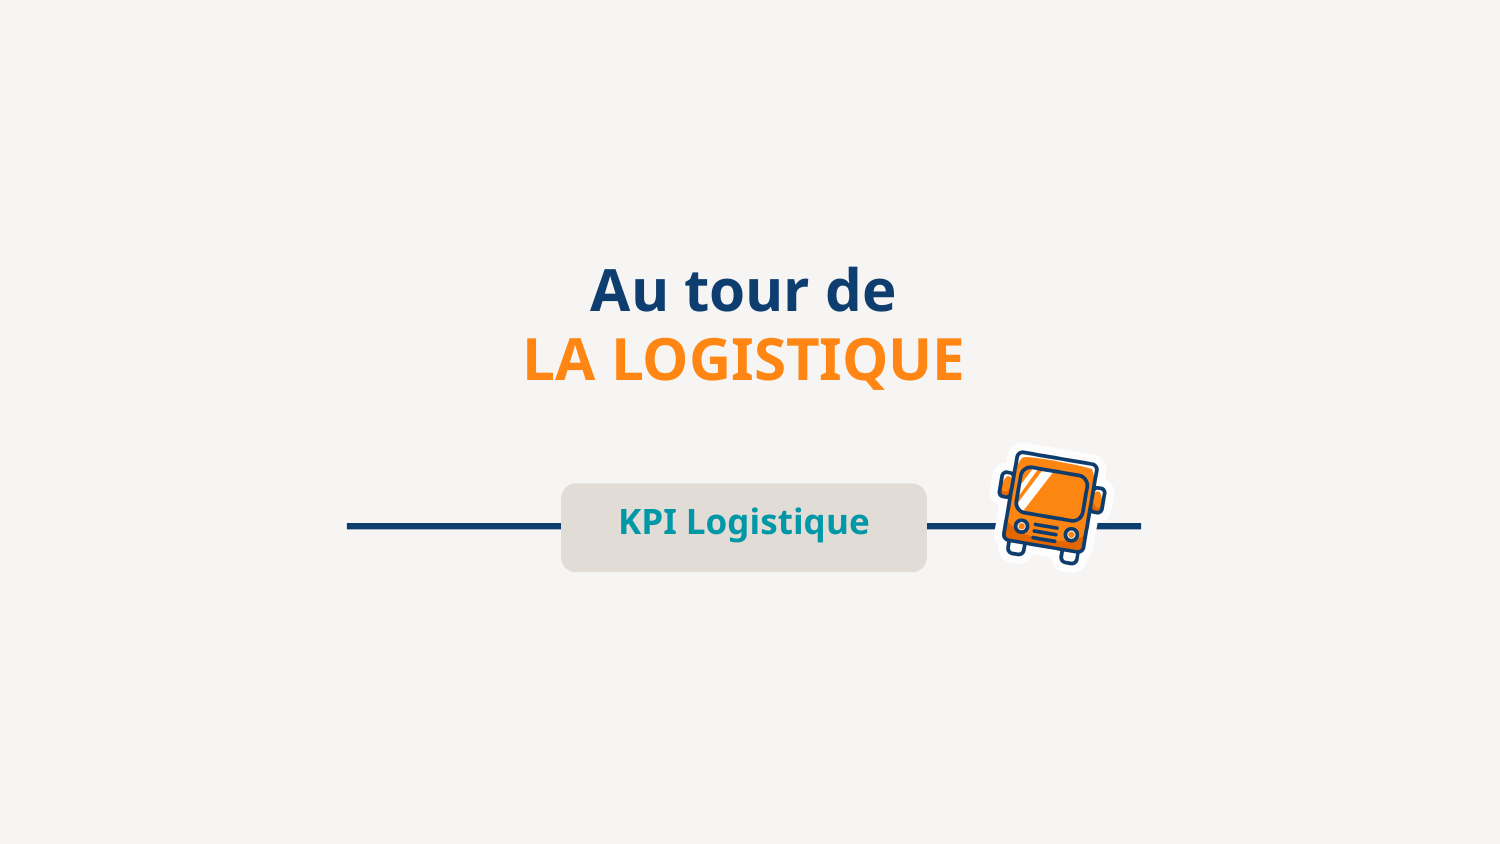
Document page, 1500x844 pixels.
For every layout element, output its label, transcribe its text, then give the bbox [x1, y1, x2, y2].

text_box KPI Logistique [574, 481, 914, 571]
text_box [561, 483, 927, 573]
picture [978, 438, 1120, 578]
title Au tour de LA LOGISTIQUE [362, 237, 1126, 418]
